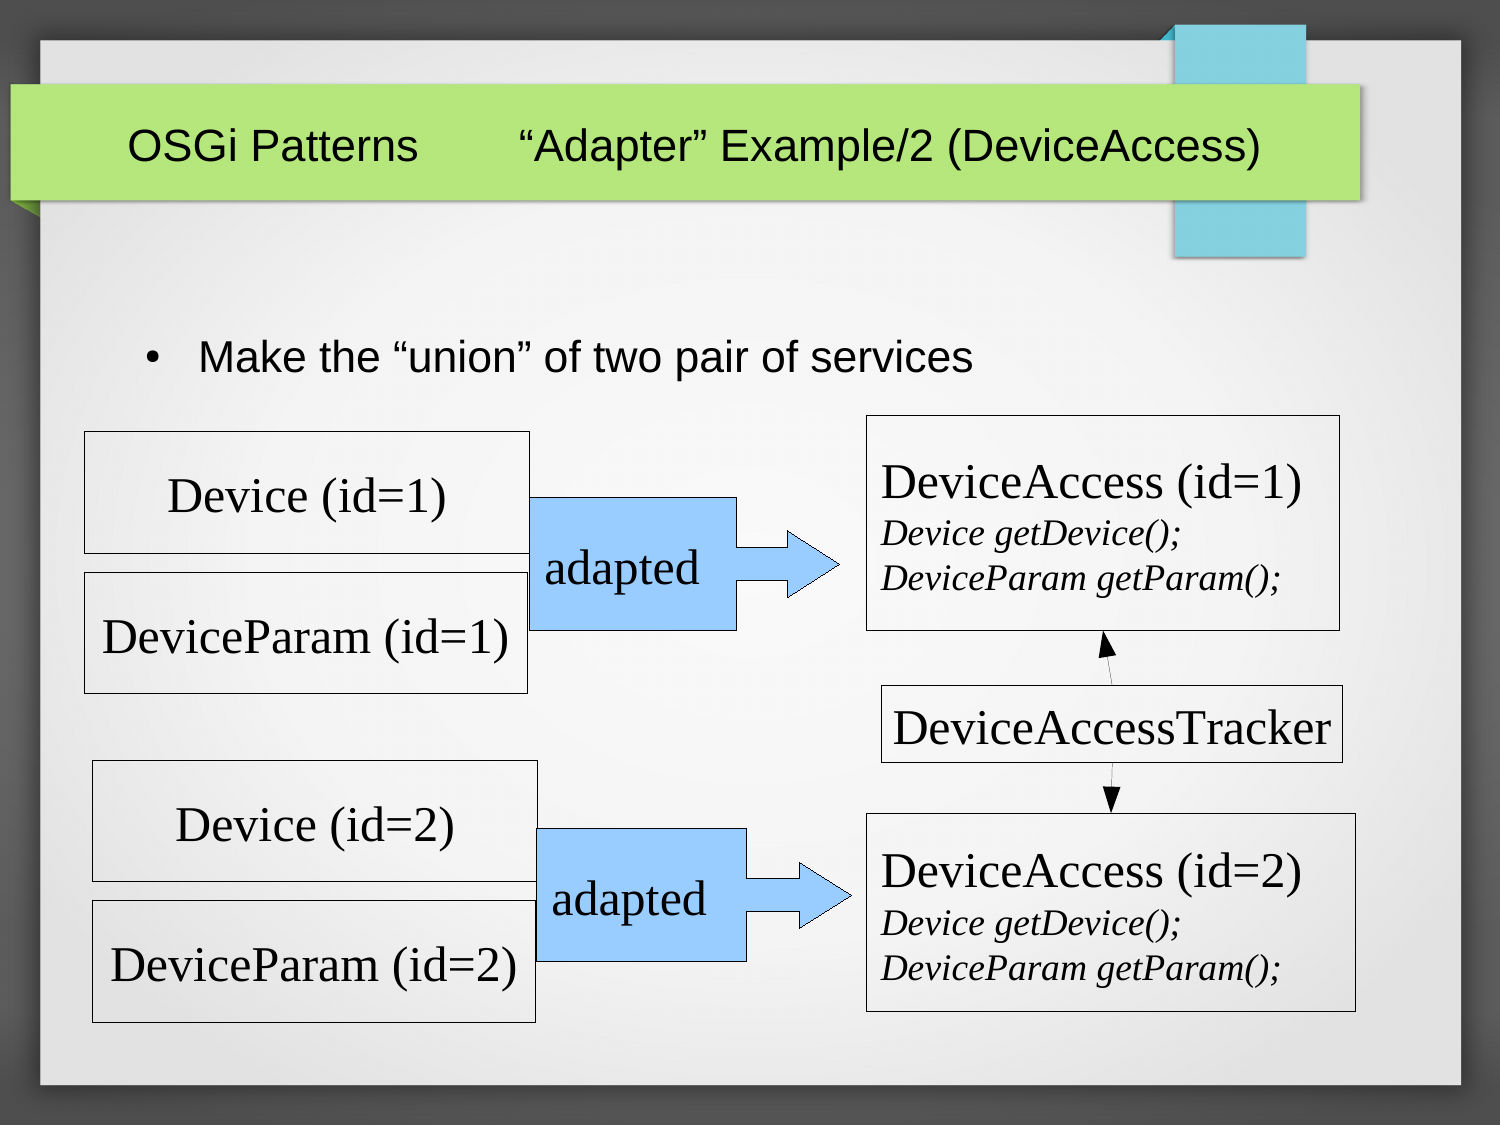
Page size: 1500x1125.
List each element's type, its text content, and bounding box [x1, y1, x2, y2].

text_box Device (id=1) [84, 431, 530, 554]
list Make the “union” of two pair of services [112, 324, 1388, 440]
text_box DeviceAccessTracker [881, 685, 1343, 763]
text_box Device (id=2) [92, 760, 538, 882]
text_box DeviceAccess (id=2) Device getDevice(); DeviceParam getParam(); [866, 813, 1356, 1012]
text_box DeviceAccess (id=1) Device getDevice(); DeviceParam getParam(); [866, 415, 1340, 631]
text_box adapted [529, 497, 840, 631]
title OSGi Patterns “Adapter” Example/2 (DeviceAccess) [112, 42, 1462, 249]
picture [0, 0, 1500, 1125]
text_box DeviceParam (id=1) [84, 572, 528, 694]
text_box adapted [536, 828, 852, 962]
text_box DeviceParam (id=2) [92, 900, 536, 1023]
